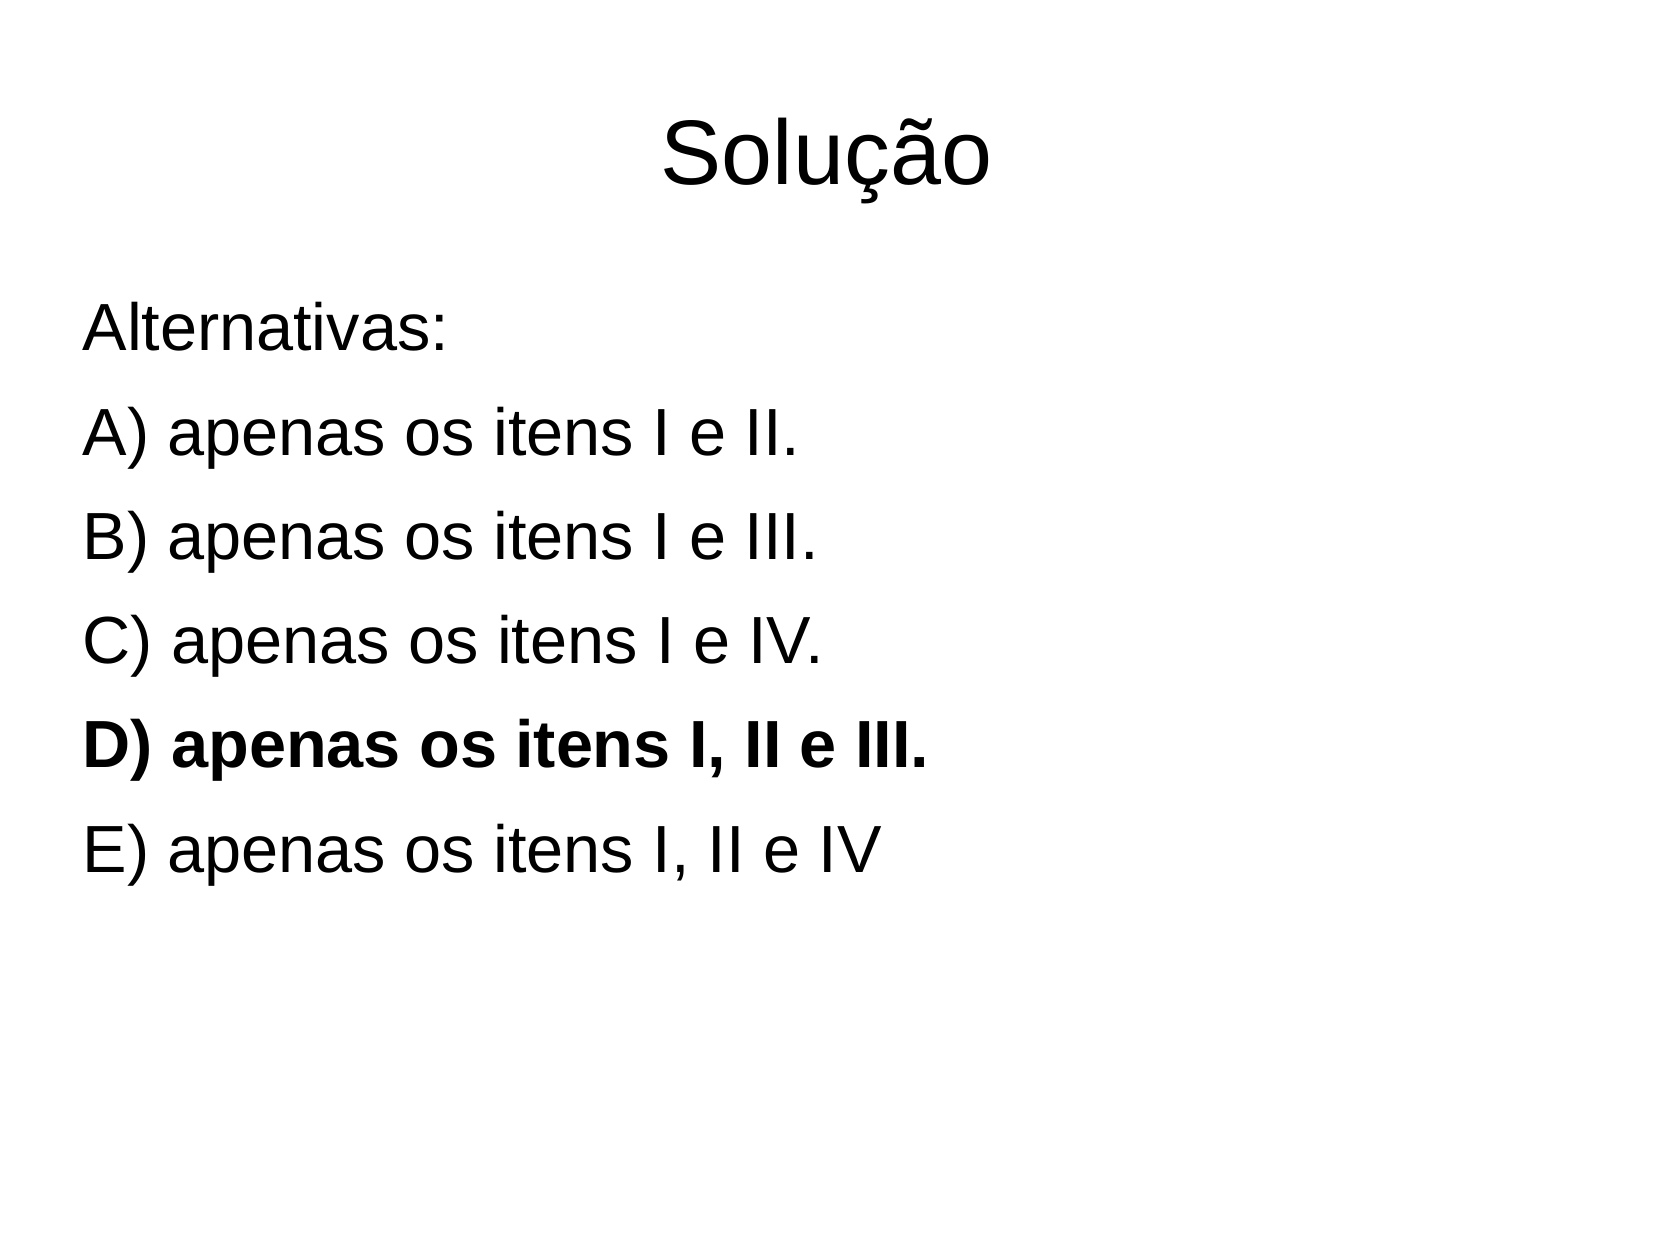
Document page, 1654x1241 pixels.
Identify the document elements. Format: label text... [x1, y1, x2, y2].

list Alternativas: A) apenas os itens I e II. B) apenas os itens I e III. C) apenas os itens I e IV. D) apenas os itens I, II e III. E) apenas os itens I, II e IV [82, 290, 1571, 1109]
title Solução [82, 49, 1571, 257]
